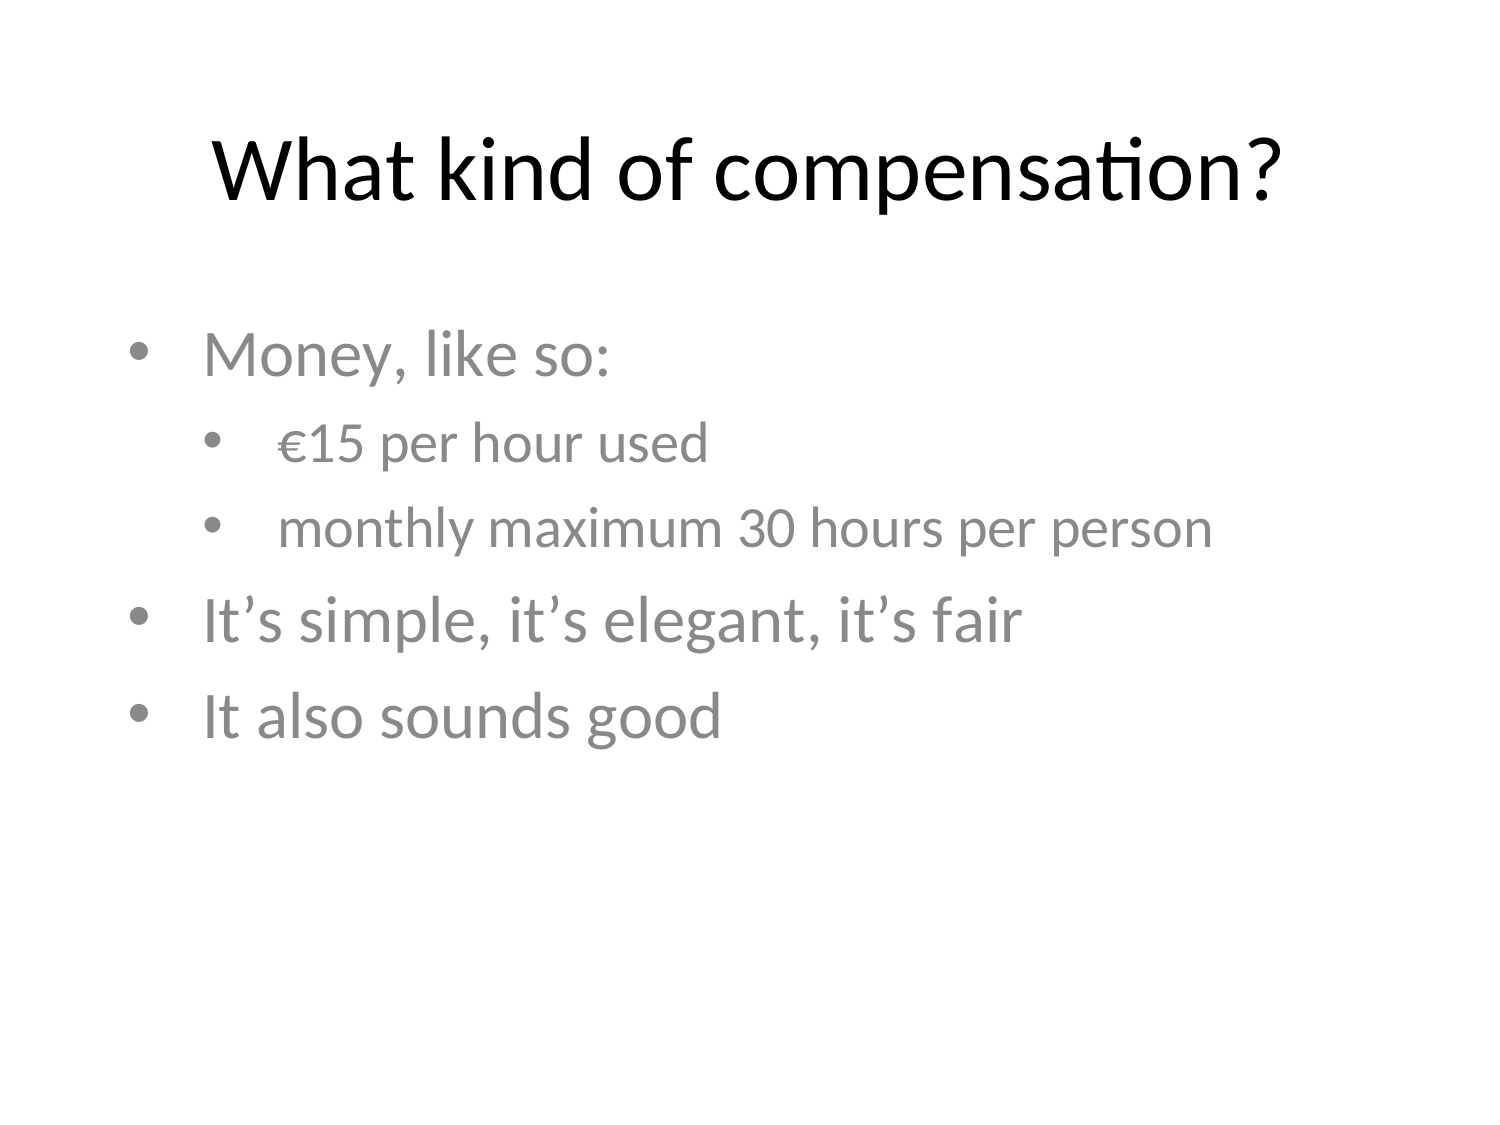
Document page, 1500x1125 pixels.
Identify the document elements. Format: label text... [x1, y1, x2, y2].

title What kind of compensation? [112, 42, 1388, 284]
text_box Money, like so: €15 per hour used monthly maximum 30 hours per person It’s simple, it’s elegant, it’s fair It also sounds good [112, 302, 1377, 925]
